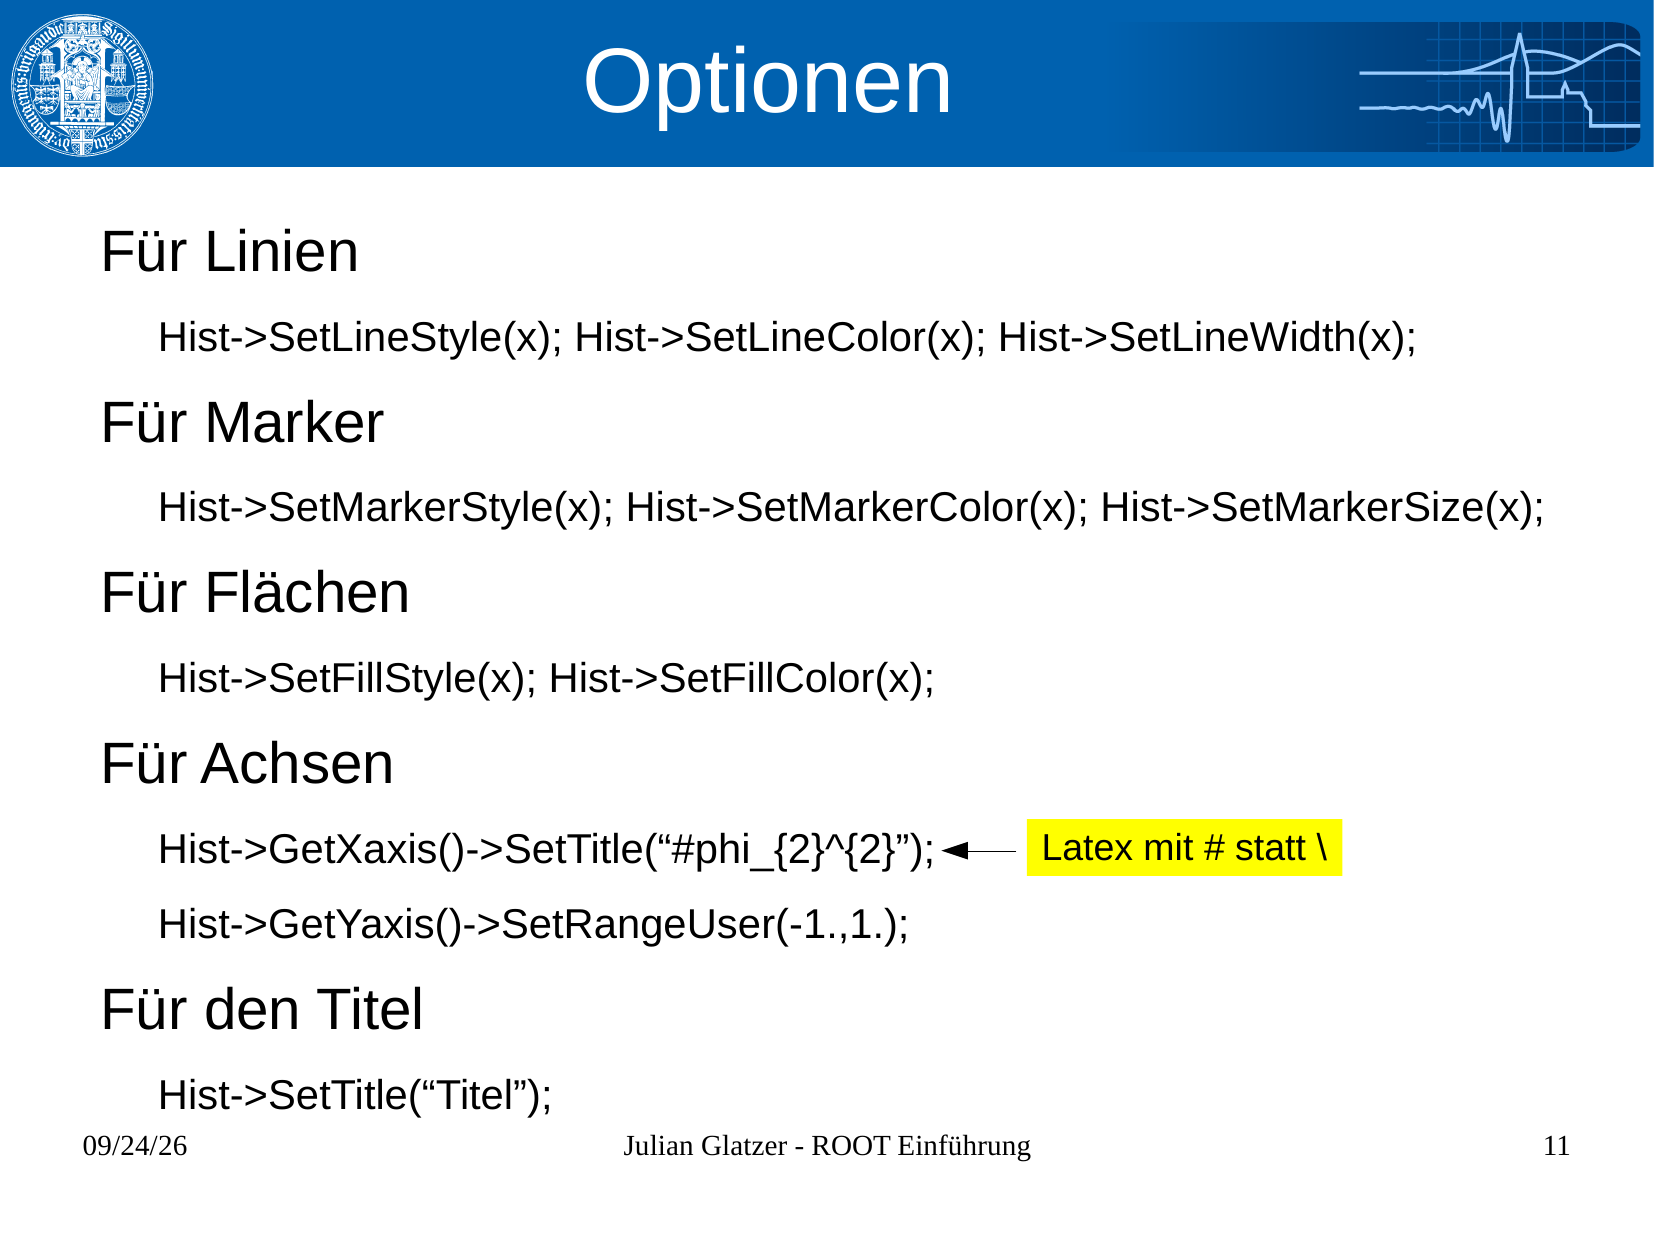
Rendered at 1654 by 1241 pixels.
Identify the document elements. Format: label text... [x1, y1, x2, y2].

title Optionen [187, 11, 1351, 151]
list Für Linien Hist->SetLineStyle(x); Hist->SetLineColor(x); Hist->SetLineWidth(x); Für Marker Hist->SetMarkerStyle(x); Hist->SetMarkerColor(x); Hist->SetMarkerSize(x); Für Flächen Hist->SetFillStyle(x); Hist->SetFillColor(x); Für Achsen Hist->GetXaxis()->SetTitle(“#phi_{2}^{2}”); Hist->GetYaxis()->SetRangeUser(-1.,1.); Für den Titel Hist->SetTitle(“Titel”); [82, 219, 1613, 1119]
text_box Latex mit # statt \ [1026, 819, 1343, 876]
picture [0, 0, 1654, 167]
